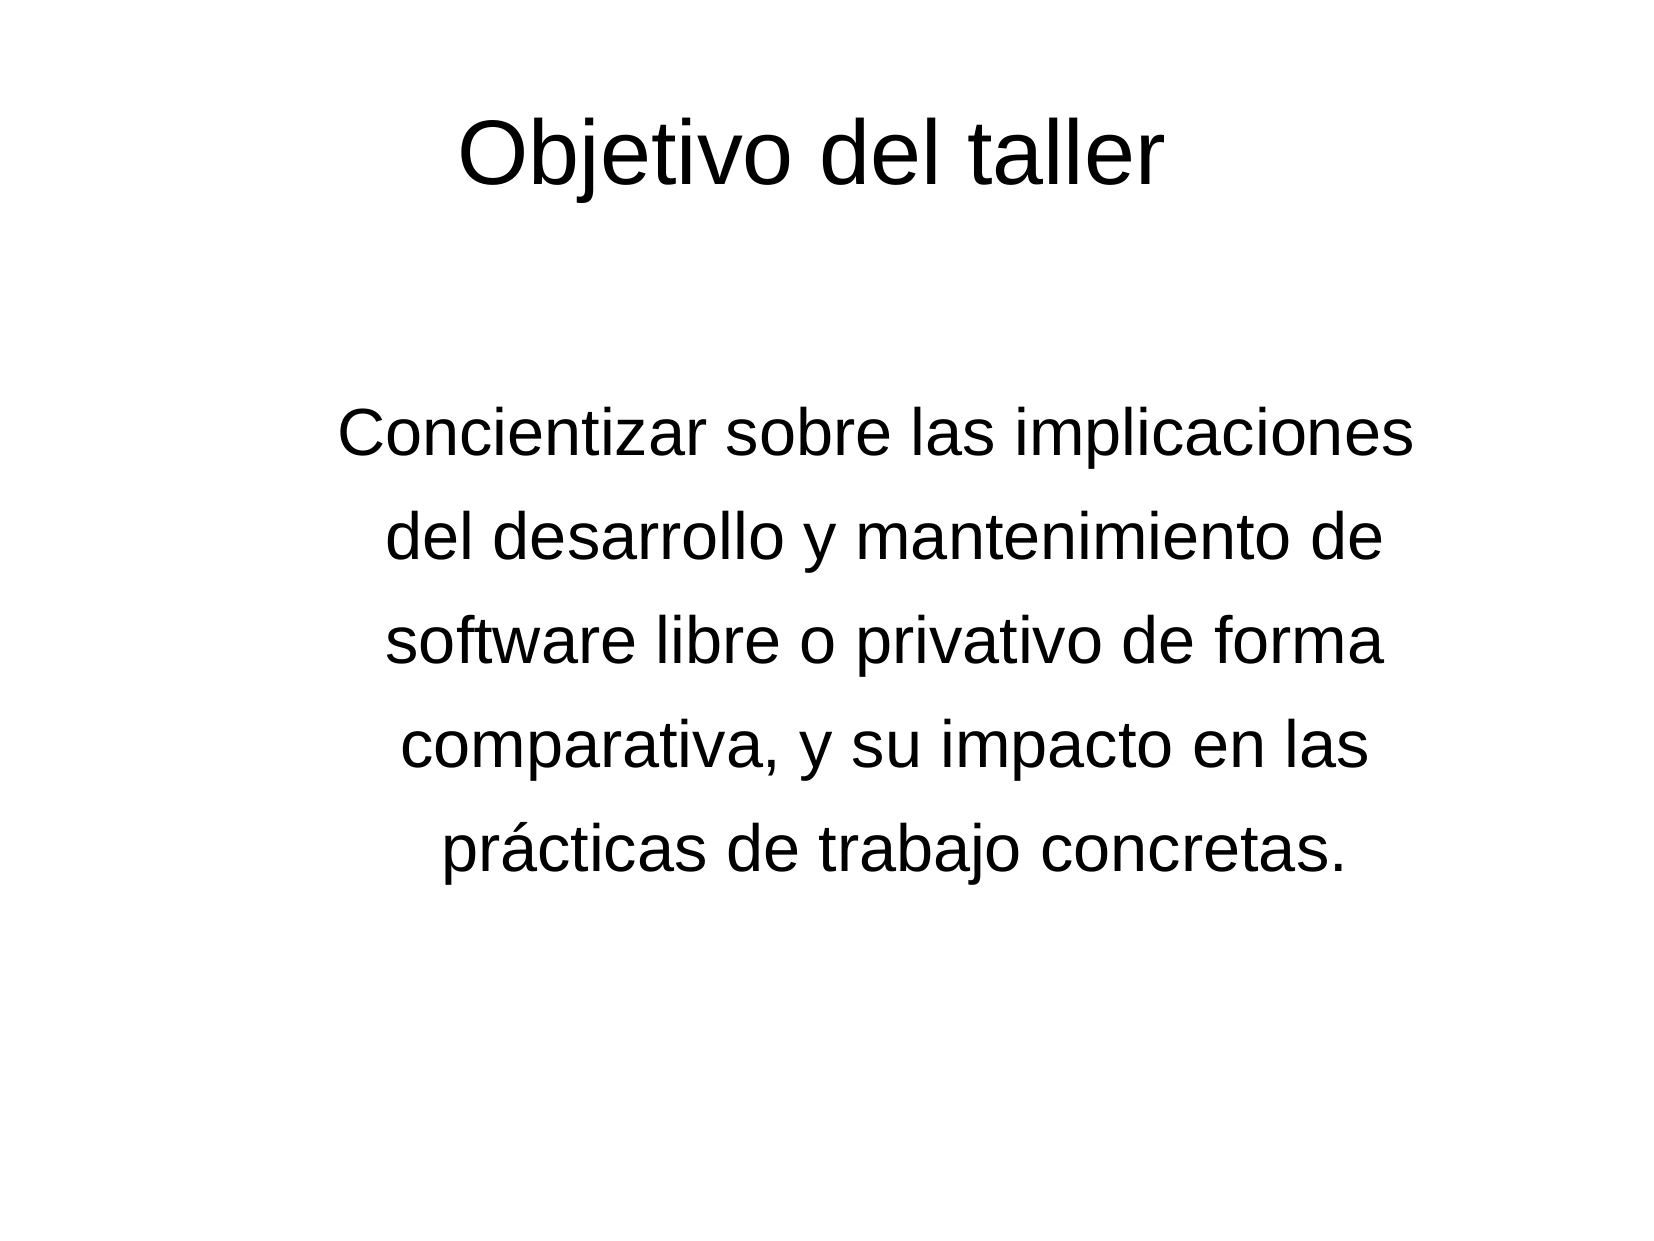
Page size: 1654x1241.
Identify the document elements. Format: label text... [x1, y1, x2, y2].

list Concientizar sobre las implicaciones del desarrollo y mantenimiento de software libre o privativo de forma comparativa, y su impacto en las prácticas de trabajo concretas. [168, 290, 1551, 1010]
title Objetivo del taller [82, 49, 1571, 257]
